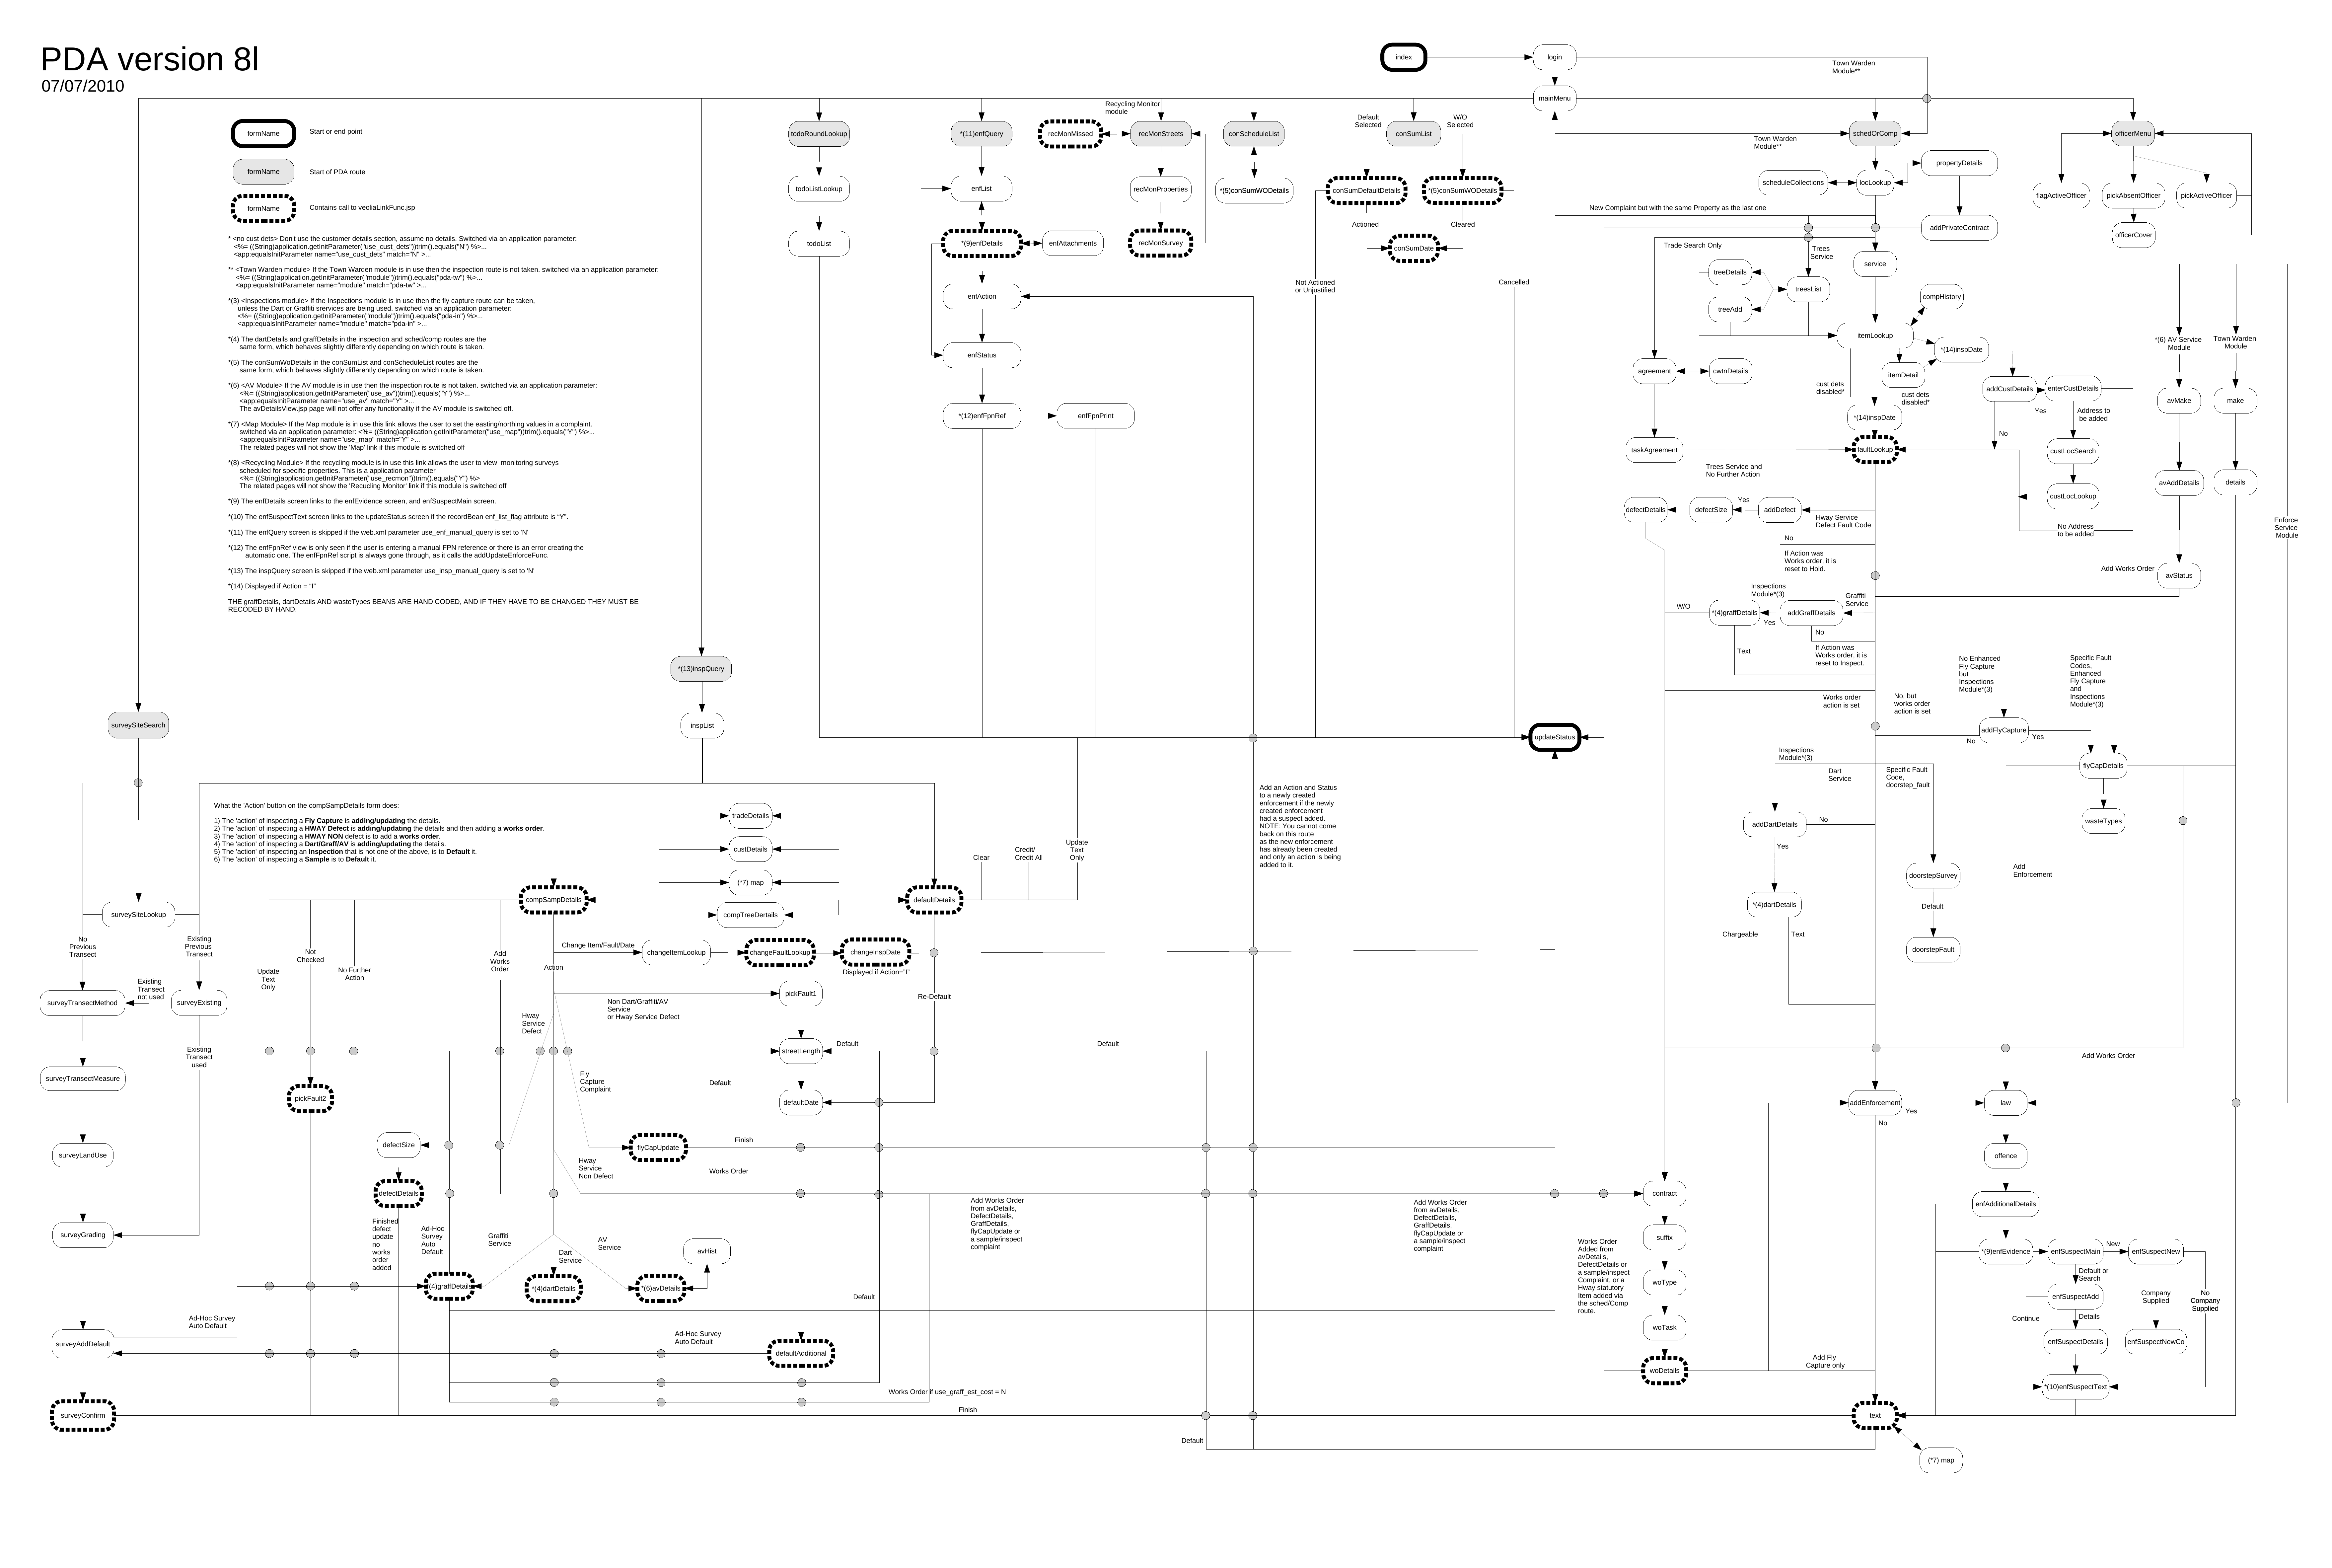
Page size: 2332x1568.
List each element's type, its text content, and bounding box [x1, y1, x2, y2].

text_box Default [709, 1079, 731, 1087]
text_box enfSuspectMain [2048, 1239, 2103, 1264]
text_box [350, 1282, 359, 1286]
text_box Text [1791, 930, 1811, 939]
text_box custDetails [729, 836, 772, 862]
text_box *(4)graffDetails [426, 1274, 473, 1299]
text_box Dart Service [574, 1249, 582, 1255]
text_box [1875, 571, 1880, 576]
text_box [550, 1354, 558, 1358]
text_box [657, 1378, 665, 1381]
text_box login [1533, 44, 1576, 70]
text_box Actioned [1352, 220, 1382, 229]
text_box woType [1643, 1270, 1686, 1295]
text_box changeFaultLookup [746, 940, 814, 965]
text_box Specific Fault Code, doorstep_fault [1886, 766, 1930, 791]
text_box [1871, 722, 1880, 726]
text_box [1249, 1194, 1257, 1198]
text_box [813, 936, 841, 955]
text_box [930, 1047, 938, 1051]
text_box todoRoundLookup [788, 121, 850, 147]
text_box surveyTransectMeasure [40, 1067, 126, 1091]
text_box Graffiti Service [1845, 592, 1868, 608]
text_box officerMenu [2111, 121, 2155, 146]
text_box Finish [735, 1136, 757, 1144]
text_box Default [837, 1040, 859, 1048]
text_box Add Fly Capture only [1806, 1354, 1845, 1378]
text_box Ad-Hoc Survey Auto Default [421, 1225, 446, 1255]
text_box *(4)dartDetails [527, 1276, 581, 1302]
text_box [1249, 946, 1258, 951]
text_box defaultAdditional [769, 1341, 833, 1366]
text_box compSampDetails [521, 887, 587, 913]
text_box [1249, 733, 1257, 737]
text_box treeDetails [1709, 260, 1752, 285]
text_box [1550, 1189, 1559, 1193]
text_box [444, 1141, 453, 1145]
text_box enfStatus [943, 342, 1021, 368]
text_box [306, 1051, 315, 1055]
text_box [1804, 233, 1813, 237]
text_box [2179, 816, 2183, 825]
text_box agreement [1633, 358, 1676, 384]
text_box [265, 1349, 274, 1353]
text_box Yes [1764, 619, 1779, 627]
text_box No Previous Transect [68, 935, 98, 960]
text_box addCustDetails [1983, 376, 2037, 402]
text_box surveyGrading [52, 1223, 113, 1248]
text_box flyCapDetails [2079, 753, 2127, 779]
text_box Not Checked [297, 948, 324, 964]
text_box surveyAddDefault [52, 1329, 114, 1358]
text_box compTreeDertails [717, 902, 784, 928]
text_box Inspections Module*(3) [1779, 746, 1822, 766]
text_box woTask [1643, 1315, 1686, 1340]
text_box [1202, 1194, 1210, 1198]
text_box Contains call to veoliaLinkFunc.jsp [310, 204, 425, 212]
text_box custLocLookup [2047, 484, 2099, 509]
text_box Clear [973, 854, 990, 862]
text_box [796, 1189, 805, 1193]
text_box defaultDetails [907, 887, 962, 913]
text_box [874, 1194, 879, 1199]
text_box [350, 1349, 359, 1353]
text_box Yes [1905, 1107, 1925, 1116]
text_box [1872, 1044, 1880, 1048]
text_box [880, 1190, 883, 1193]
text_box Hway Service Defect Fault Code [1816, 513, 1871, 530]
text_box Works order action is set [1823, 694, 1861, 712]
text_box enfSuspectDetails [2044, 1329, 2108, 1354]
text_box [265, 1282, 274, 1286]
text_box Yes [2035, 407, 2055, 415]
text_box enterCustDetails [2045, 376, 2101, 401]
text_box [349, 1047, 358, 1051]
text_box surveySiteSearch [108, 712, 169, 738]
text_box Recycling Monitor module [1105, 100, 1165, 116]
text_box scheduleCollections [1759, 170, 1828, 195]
text_box Credit/ Credit All [1015, 846, 1043, 862]
text_box *(4)dartDetails [1747, 892, 1802, 917]
text_box [874, 1098, 879, 1107]
text_box defectDetails [376, 1181, 422, 1206]
text_box addGraffDetails [1780, 600, 1843, 626]
text_box flagActiveOfficer [2033, 183, 2090, 208]
text_box *(12)enfFpnRef [943, 403, 1021, 429]
text_box Action [544, 963, 553, 972]
text_box taskAgreement [1626, 437, 1683, 463]
text_box changeInspDate [842, 939, 910, 965]
text_box * <no cust dets> Don't use the customer details section, assume no details. Switched via an application parameter: <%= ((String)application.getInitParameter("use_cust_dets"))trim().equals("N") %>... <app:equalsInitParameter name="use_cust_dets" match="N" >... ** <Town Warden module> If the Town Warden module is in use then the inspection route is not taken. switched via an application parameter: <%= ((String)application.getInitParameter("module"))trim().equals("pda-tw") %>... <app:equalsInitParameter name="module" match="pda-tw" >... *(3) <Inspections module> If the Inspections module is in use then the fly capture route can be taken, unless the Dart or Graffiti srervices are being used. switched via an application parameter: <%= ((String)application.getInitParameter("module"))trim().equals("pda-in") %>... <app:equalsInitParameter name="module" match="pda-in" >... *(4) The dartDetails and graffDetails in the inspection and sched/comp routes are the same form, which behaves slightly differently depending on which route is taken. *(5) The conSumWoDetails in the conSumList and conScheduleList routes are the same form, which behaves slightly differently depending on which route is taken. *(6) <AV Module> If the AV module is in use then the inspection route is not taken. switched via an application parameter: <%= ((String)application.getInitParameter("use_av"))trim().equals("Y") %>... <app:equalsInitParameter name="use_av" match="Y" >... The avDetailsView.jsp page will not offer any functionality if the AV module is switched off. *(7) <Map Module> If the Map module is in use this link allows the user to set the easting/northing values in a complaint. switched via an application parameter: <%= ((String)application.getInitParameter("use_map"))trim().equals("Y") %>... <app:equalsInitParameter name="use_map" match="Y" >... The related pages will not show the 'Map' link if this module is switched off *(8) <Recycling Module> If the recycling module is in use this link allows the user to view monitoring surveys scheduled for specific properties. This is a application parameter <%= ((String)application.getInitParameter("use_recmon"))trim().equals("Y") %> The related pages will not show the 'Recucling Monitor' link if this module is switched off *(9) The enfDetails screen links to the enfEvidence screen, and enfSuspectMain screen. *(10) The enfSuspectText screen links to the updateStatus screen if the recordBean enf_list_flag attribute is “Y”. *(11) The enfQuery screen is skipped if the web.xml parameter use_enf_manual_query is set to 'N' *(12) The enfFpnRef view is only seen if the user is entering a manual FPN reference or there is an error creating the automatic one. The enfFpnRef script is always gone through, as it calls the addUpdateEnforceFunc. *(13) The inspQuery screen is skipped if the web.xml parameter use_insp_manual_query is set to 'N' *(14) Displayed if Action = “I” THE graffDetails, dartDetails AND wasteTypes BEANS ARE HAND CODED, AND IF THEY HAVE TO BE CHANGED THEY MUST BE RECODED BY HAND. [228, 235, 662, 628]
text_box Works Order [709, 1167, 749, 1176]
text_box No If Action was Works order, it is reset to Inspect. [1815, 628, 1868, 641]
text_box [1804, 228, 1813, 232]
text_box changeItemLookup [642, 940, 711, 965]
text_box [306, 1349, 315, 1353]
text_box formName [233, 159, 294, 185]
text_box [1249, 1148, 1257, 1152]
text_box suffix [1643, 1225, 1686, 1250]
text_box Non Dart/Graffiti/AV Service or Hway Service Defect [607, 998, 686, 1022]
text_box Trees Service [1810, 245, 1837, 260]
text_box Default [1181, 1437, 1203, 1447]
text_box flyCapUpdate [630, 1135, 686, 1160]
text_box [930, 948, 938, 953]
text_box avMake [2157, 388, 2201, 413]
text_box Start or end point [310, 127, 414, 135]
text_box enfFpnPrint [1057, 403, 1135, 428]
text_box Existing Transect not used [137, 978, 169, 1003]
text_box addEnforcement [1849, 1090, 1902, 1115]
text_box [2001, 1044, 2010, 1048]
text_box [1872, 1048, 1880, 1052]
text_box addDartDetails [1743, 812, 1806, 837]
text_box officerCover [2112, 222, 2155, 248]
text_box [1202, 1189, 1210, 1193]
text_box conSumDate [1390, 236, 1438, 261]
text_box *(9)enfEvidence [1979, 1239, 2033, 1264]
text_box Finish [959, 1406, 981, 1414]
text_box No Address to be added [2058, 522, 2094, 539]
text_box compHistory [1920, 284, 1964, 309]
text_box Add Works Order [490, 950, 510, 980]
text_box cust dets disabled* [1816, 380, 1849, 397]
text_box [444, 1145, 453, 1150]
text_box [796, 1148, 805, 1152]
text_box [1249, 1411, 1257, 1414]
text_box [495, 1145, 504, 1150]
text_box Re-Default [918, 993, 951, 1001]
text_box Default [1097, 1040, 1119, 1048]
text_box [549, 1189, 558, 1194]
text_box *(10)enfSuspectText [2042, 1374, 2109, 1399]
text_box defaultDate [779, 1090, 823, 1115]
text_box Works Order if use_graff_est_cost = N [889, 1388, 928, 1396]
text_box Not Actioned or Unjustified [1295, 278, 1336, 295]
text_box updateStatus [1530, 724, 1580, 750]
text_box *(14)inspDate [1847, 405, 1902, 430]
text_box [880, 1143, 883, 1152]
text_box Dart Service [1828, 767, 1852, 783]
text_box recMonMissed [1040, 121, 1101, 147]
text_box Town Warden Module** [1754, 135, 1797, 151]
text_box AV Service [598, 1236, 621, 1252]
text_box [1202, 1143, 1210, 1148]
text_box locLookup [1857, 170, 1894, 195]
text_box [350, 1354, 359, 1358]
text_box Town Warden Module [2213, 335, 2259, 353]
text_box [134, 779, 138, 787]
text_box Update Text Only [1066, 838, 1089, 863]
text_box pickAbsentOfficer [2102, 183, 2165, 208]
text_box recMonProperties [1130, 177, 1192, 202]
text_box [550, 1381, 558, 1387]
text_box *(9)enfDetails [943, 231, 1021, 256]
text_box [1871, 223, 1880, 228]
text_box [2232, 1103, 2240, 1107]
text_box Existing Previous Transect [182, 935, 216, 961]
text_box No Enhanced Fly Capture but Inspections Module*(3) [1959, 654, 2003, 695]
text_box wasteTypes [2082, 808, 2125, 834]
text_box *(6) AV Service Module [2154, 336, 2204, 354]
text_box formName [233, 195, 294, 221]
text_box New [2106, 1240, 2126, 1248]
text_box [139, 779, 143, 787]
text_box Default [853, 1293, 875, 1302]
text_box [657, 1398, 665, 1400]
text_box schedOrComp [1849, 121, 1901, 146]
text_box conSumDefaultDetails [1328, 178, 1406, 203]
text_box [1804, 238, 1813, 242]
text_box [2232, 1098, 2240, 1103]
text_box [1249, 1189, 1257, 1193]
text_box treeAdd [1709, 297, 1752, 322]
text_box cwtnDetails [1709, 358, 1752, 384]
text_box Ad-Hoc Survey Auto Default [675, 1330, 721, 1346]
text_box addFlyCapture [1979, 717, 2029, 743]
text_box conScheduleList [1223, 121, 1284, 146]
text_box inspList [681, 713, 724, 738]
text_box [265, 1287, 274, 1291]
text_box Hway Service Defect [522, 1011, 545, 1039]
text_box No Further Action [338, 966, 371, 986]
text_box Dart Service [559, 1249, 582, 1265]
text_box Works Order Added from avDetails, DefectDetails or a sample/inspect Complaint, or a Hway statutory Item added via the sched/Comp route. [1578, 1237, 1630, 1314]
text_box Ad-Hoc Survey Auto Default [189, 1314, 235, 1331]
text_box [930, 953, 938, 957]
text_box Finished defect update no works order added [372, 1217, 399, 1271]
text_box [1202, 1148, 1210, 1152]
text_box Hway Service Non Defect [579, 1157, 614, 1184]
text_box [657, 1400, 666, 1406]
text_box formName [233, 121, 294, 146]
text_box tradeDetails [729, 803, 772, 829]
text_box Default Selected [1355, 113, 1384, 130]
text_box [306, 1354, 315, 1358]
text_box No [1819, 815, 1839, 824]
text_box faultLookup [1854, 437, 1897, 462]
text_box (*7) map [1920, 1448, 1963, 1473]
text_box [563, 1047, 569, 1055]
text_box [549, 1194, 558, 1198]
text_box avStatus [2157, 563, 2201, 588]
text_box *(14)inspDate [1934, 337, 1989, 362]
text_box surveyTransectMethod [40, 990, 125, 1016]
text_box todoList [788, 231, 850, 257]
text_box enfSuspectNewCo [2125, 1329, 2187, 1354]
text_box [349, 1051, 358, 1055]
text_box *(4)graffDetails [1709, 600, 1760, 626]
text_box [874, 1143, 879, 1152]
text_box Displayed if Action=”I” [842, 968, 913, 978]
text_box Town Warden Module** [1832, 59, 1876, 76]
text_box [550, 1398, 558, 1400]
text_box defectDetails [1624, 497, 1667, 522]
text_box [797, 1400, 806, 1406]
text_box W/O [1677, 603, 1697, 611]
text_box defectSize [1690, 497, 1733, 522]
text_box Company Supplied [2141, 1289, 2171, 1306]
text_box offence [1984, 1143, 2027, 1168]
text_box [306, 1287, 315, 1291]
text_box Existing Transect used [182, 1045, 216, 1070]
text_box woDetails [1643, 1358, 1686, 1383]
text_box Continue [2012, 1314, 2040, 1323]
text_box [1599, 1189, 1608, 1193]
text_box No Company Supplied [2190, 1289, 2220, 1313]
text_box [930, 1051, 938, 1056]
text_box No, but works order action is set [1894, 692, 1931, 715]
text_box [540, 1047, 545, 1055]
text_box cust dets disabled* [1901, 391, 1930, 410]
text_box [657, 1381, 666, 1387]
text_box [550, 1400, 558, 1406]
text_box Existing Transect not used [137, 1003, 169, 1010]
text_box Fly Capture Complaint [580, 1070, 611, 1095]
text_box [549, 1047, 553, 1055]
text_box [1804, 223, 1813, 228]
text_box What the 'Action' button on the compSampDetails form does: 1) The 'action' of inspecting a Fly Capture is adding/updating the details. 2) The 'action' of inspecting a HWAY Defect is adding/updating the details and then adding a works order. 3) The 'action' of inspecting a HWAY NON defect is to add a works order. 4) The 'action' of inspecting a Dart/Graff/AV is adding/updating the details. 5) The 'action' of inspecting an Inspection that is not one of the above, is to Default it. 6) The 'action' of inspecting a Sample is to Default it. [214, 801, 547, 876]
text_box recMonSurvey [1130, 230, 1192, 256]
text_box [306, 1282, 315, 1286]
text_box enfAttachments [1042, 231, 1104, 256]
text_box defectSize [377, 1132, 420, 1158]
text_box Default or Search [2078, 1267, 2109, 1282]
text_box enfList [951, 176, 1012, 201]
text_box Address to be added [2077, 407, 2110, 423]
text_box enfSuspectNew [2128, 1239, 2184, 1264]
text_box enfAdditionalDetails [1972, 1191, 2039, 1217]
text_box pickActiveOfficer [2176, 183, 2237, 208]
text_box [880, 1194, 883, 1199]
text_box *(5)conSumWODetails [1215, 178, 1293, 203]
text_box [797, 1381, 806, 1387]
text_box No [1878, 1119, 1890, 1128]
text_box avAddDetails [2155, 470, 2204, 496]
text_box enfAction [943, 284, 1021, 309]
text_box Add Enforcement [2013, 863, 2053, 878]
text_box Inspections Module*(3) [1751, 582, 1794, 602]
text_box [1249, 738, 1258, 742]
text_box Trade Search Only [1662, 241, 1722, 250]
text_box [796, 1194, 805, 1198]
text_box Cleared [1451, 220, 1475, 229]
text_box Works Order if use_graff_est_cost = N [928, 1388, 1008, 1396]
text_box [445, 1194, 454, 1198]
text_box [657, 1349, 665, 1353]
text_box [1599, 1194, 1608, 1198]
text_box surveyLandUse [52, 1143, 113, 1167]
text_box [1871, 571, 1875, 576]
text_box No [1967, 737, 1980, 745]
text_box *(6)avDetails [637, 1276, 685, 1301]
text_box [265, 1047, 269, 1051]
text_box [880, 1098, 883, 1107]
text_box law [1984, 1090, 2027, 1116]
text_box [501, 1047, 504, 1055]
text_box Update Text Only [257, 968, 281, 992]
text_box doorstepFault [1906, 937, 1960, 962]
text_box [445, 1189, 454, 1194]
text_box propertyDetails [1921, 150, 1998, 176]
text_box addDefect [1758, 497, 1801, 523]
text_box Change Item/Fault/Date [562, 941, 640, 955]
text_box [2001, 1048, 2010, 1052]
text_box Action [554, 963, 563, 972]
text_box [798, 1378, 806, 1381]
text_box details [2214, 470, 2257, 495]
text_box W/O Selected [1447, 113, 1477, 130]
text_box service [1854, 251, 1897, 277]
text_box addPrivateContract [1921, 215, 1998, 241]
text_box Add Works Order [2101, 564, 2155, 573]
text_box Add Works Order from avDetails, DefectDetails, GraffDetails, flyCapUpdate or a sample/inspect complaint [1414, 1198, 1468, 1252]
text_box treesList [1787, 276, 1830, 302]
text_box conSumList [1386, 121, 1441, 146]
text_box Add Works Order [2082, 1052, 2136, 1064]
text_box enfSuspectAdd [2048, 1284, 2103, 1309]
text_box No [1999, 429, 2019, 438]
text_box (*7) map [729, 870, 772, 895]
text_box [568, 1047, 572, 1055]
text_box [1550, 1194, 1559, 1198]
text_box No If Action was Works order, it is reset to Inspect. [1815, 641, 1868, 667]
text_box [1249, 1416, 1257, 1420]
text_box surveyConfirm [52, 1401, 114, 1430]
text_box pickFault1 [779, 981, 823, 1006]
text_box New Complaint but with the same Property as the last one [1589, 204, 1767, 212]
text_box Graffiti Service [488, 1232, 511, 1248]
text_box [269, 1047, 274, 1051]
text_box [1871, 726, 1880, 730]
text_box No If Action was Works order, it is reset to Hold. [1785, 534, 1837, 572]
text_box doorstepSurvey [1906, 863, 1960, 888]
text_box [265, 1354, 274, 1358]
text_box [657, 1354, 666, 1358]
text_box [1202, 1416, 1210, 1420]
text_box Default [1922, 902, 1949, 911]
text_box [875, 1190, 879, 1193]
text_box Add an Action and Status to a newly created enforcement if the newly created enforcement had a suspect added. NOTE: You cannot come back on this route as the new enforcement has already been created and only an action is being added to it. [1260, 784, 1341, 868]
text_box todoListLookup [788, 176, 850, 201]
text_box [1202, 1411, 1210, 1416]
text_box *(13)inspQuery [671, 656, 732, 682]
text_box *(5)conSumWODetails [1424, 178, 1502, 203]
text_box Enforce Service Module [2274, 516, 2301, 539]
text_box [796, 1143, 805, 1148]
text_box Details [2078, 1312, 2100, 1321]
text_box streetLength [779, 1038, 823, 1064]
text_box surveyExisting [171, 990, 227, 1015]
text_box [1249, 1414, 1257, 1415]
text_box Add Works Order from avDetails, DefectDetails, GraffDetails, flyCapUpdate or a sample/inspect complaint [971, 1197, 1025, 1250]
text_box contract [1643, 1181, 1686, 1206]
text_box [495, 1141, 504, 1145]
text_box [550, 1349, 558, 1353]
text_box Yes [1777, 842, 1796, 851]
text_box [1928, 94, 1931, 103]
text_box Trees Service and No Further Action [1706, 463, 1762, 481]
text_box avHist [683, 1238, 731, 1264]
text_box [1871, 576, 1875, 580]
text_box index [1382, 44, 1425, 70]
text_box [1923, 94, 1927, 103]
text_box [350, 1287, 359, 1291]
text_box text [1854, 1403, 1897, 1428]
text_box [495, 1047, 500, 1055]
text_box [1871, 228, 1880, 232]
text_box Cancelled [1498, 278, 1529, 287]
text_box [1875, 576, 1879, 580]
text_box Text [1737, 647, 1757, 656]
text_box Yes [2032, 733, 2052, 741]
text_box [554, 1047, 558, 1055]
text_box [1249, 951, 1258, 955]
text_box PDA version 8l [40, 40, 273, 78]
text_box Start of PDA route [310, 168, 414, 176]
text_box [536, 1047, 542, 1055]
text_box pickFault2 [289, 1086, 332, 1111]
text_box Chargeable [1722, 930, 1758, 938]
text_box [1249, 1143, 1258, 1148]
text_box mainMenu [1533, 86, 1576, 111]
text_box [269, 1051, 274, 1055]
text_box *(11)enfQuery [951, 121, 1012, 146]
text_box itemLookup [1837, 323, 1914, 348]
text_box [306, 1047, 315, 1051]
text_box custLocSearch [2047, 438, 2099, 464]
text_box [265, 1051, 269, 1055]
text_box recMonStreets [1130, 121, 1192, 146]
text_box Specific Fault Codes, Enhanced Fly Capture and Inspections Module*(3) [2070, 654, 2114, 711]
text_box itemDetail [1882, 362, 1925, 388]
text_box [550, 1378, 558, 1381]
text_box [798, 1398, 806, 1400]
text_box surveySiteLookup [102, 902, 175, 927]
text_box [2183, 816, 2187, 825]
text_box make [2214, 388, 2257, 413]
text_box Yes [1738, 496, 1754, 504]
text_box 07/07/2010 [41, 77, 128, 96]
